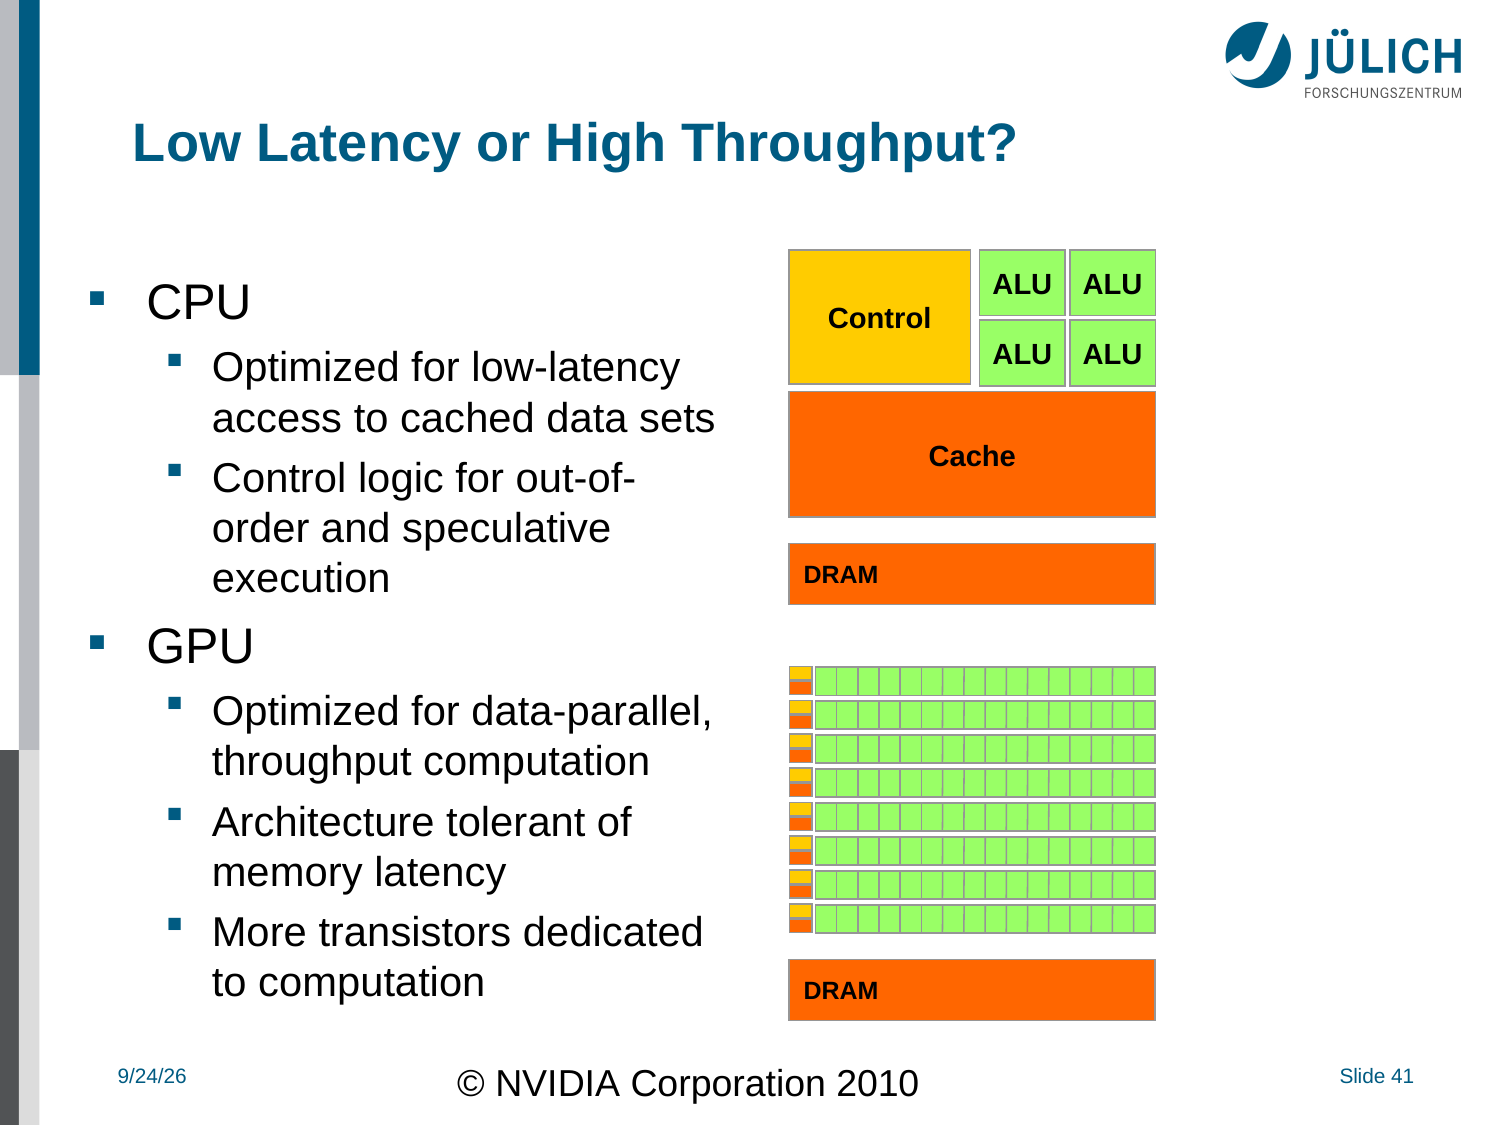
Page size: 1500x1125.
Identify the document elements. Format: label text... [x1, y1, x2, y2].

text_box [789, 734, 813, 763]
text_box [965, 701, 984, 730]
text_box [1135, 734, 1156, 764]
text_box [1114, 768, 1132, 798]
text_box [815, 701, 941, 730]
text_box ALU [1069, 249, 1156, 316]
text_box [944, 734, 963, 764]
text_box Control [789, 249, 971, 384]
text_box [986, 667, 1005, 696]
text_box [1114, 870, 1132, 899]
text_box [789, 681, 813, 695]
text_box [1050, 667, 1069, 696]
text_box [815, 802, 1156, 832]
text_box [789, 666, 813, 680]
text_box [1029, 734, 1048, 764]
text_box [965, 768, 984, 798]
text_box [1008, 836, 1026, 866]
text_box ALU [1069, 320, 1156, 386]
text_box [1071, 701, 1090, 730]
text_box [1029, 836, 1048, 866]
text_box [859, 870, 879, 899]
text_box [1071, 667, 1090, 696]
text_box [1029, 667, 1048, 696]
text_box [901, 870, 921, 899]
text_box [789, 700, 813, 729]
list CPU Optimized for low-latency access to cached data sets Control logic for out-of-order and speculative execution GPU Optimized for data-parallel, throughput computation Architecture tolerant of memory latency More transistors dedicated to computation [75, 262, 738, 1038]
text_box [789, 768, 813, 797]
text_box [1071, 836, 1090, 866]
text_box [815, 734, 941, 764]
title Low Latency or High Throughput? [117, 99, 1393, 303]
text_box [1135, 667, 1156, 696]
text_box [1092, 836, 1111, 866]
text_box [986, 836, 1005, 866]
text_box [1008, 701, 1026, 730]
text_box [986, 768, 1005, 798]
text_box [986, 870, 1005, 899]
text_box [944, 701, 963, 730]
text_box [1092, 734, 1111, 764]
text_box [1114, 701, 1132, 730]
text_box ALU [979, 320, 1066, 386]
text_box [1092, 701, 1111, 730]
text_box [1092, 667, 1111, 696]
text_box [1071, 768, 1090, 798]
text_box [1092, 768, 1111, 798]
text_box [815, 667, 941, 696]
text_box [965, 734, 984, 764]
text_box [1029, 701, 1048, 730]
text_box DRAM [789, 959, 1156, 1021]
text_box [789, 904, 813, 933]
text_box [1050, 836, 1069, 866]
text_box [1114, 836, 1132, 866]
text_box [1008, 768, 1026, 798]
text_box [944, 870, 963, 899]
picture [1224, 20, 1461, 98]
text_box [789, 836, 813, 865]
text_box [1050, 734, 1069, 764]
text_box [922, 870, 941, 899]
text_box [1114, 667, 1132, 696]
text_box [944, 836, 963, 866]
text_box [1029, 768, 1048, 798]
text_box [815, 904, 1156, 934]
text_box DRAM [789, 543, 1156, 605]
text_box [815, 768, 941, 798]
text_box [965, 667, 984, 696]
text_box [986, 701, 1005, 730]
text_box [815, 836, 941, 866]
text_box [965, 836, 984, 866]
text_box [789, 870, 813, 899]
text_box [944, 768, 963, 798]
text_box [1008, 734, 1026, 764]
text_box [1071, 734, 1090, 764]
text_box [815, 870, 836, 899]
text_box © NVIDIA Corporation 2010 [442, 1051, 933, 1112]
text_box [1029, 870, 1048, 899]
text_box [965, 870, 984, 899]
text_box [1071, 870, 1090, 899]
text_box [1008, 667, 1026, 696]
text_box [944, 667, 963, 696]
text_box [986, 734, 1005, 764]
text_box [837, 870, 858, 899]
text_box [789, 802, 813, 831]
text_box [1135, 768, 1156, 798]
text_box [1092, 870, 1111, 899]
text_box [1114, 734, 1132, 764]
text_box [880, 870, 900, 899]
text_box Cache [789, 391, 1156, 518]
text_box [1135, 836, 1156, 866]
text_box [1050, 768, 1069, 798]
text_box [1135, 870, 1156, 899]
text_box ALU [979, 249, 1066, 316]
text_box [1050, 870, 1069, 899]
text_box [1135, 701, 1156, 730]
text_box [1050, 701, 1069, 730]
text_box [1008, 870, 1026, 899]
